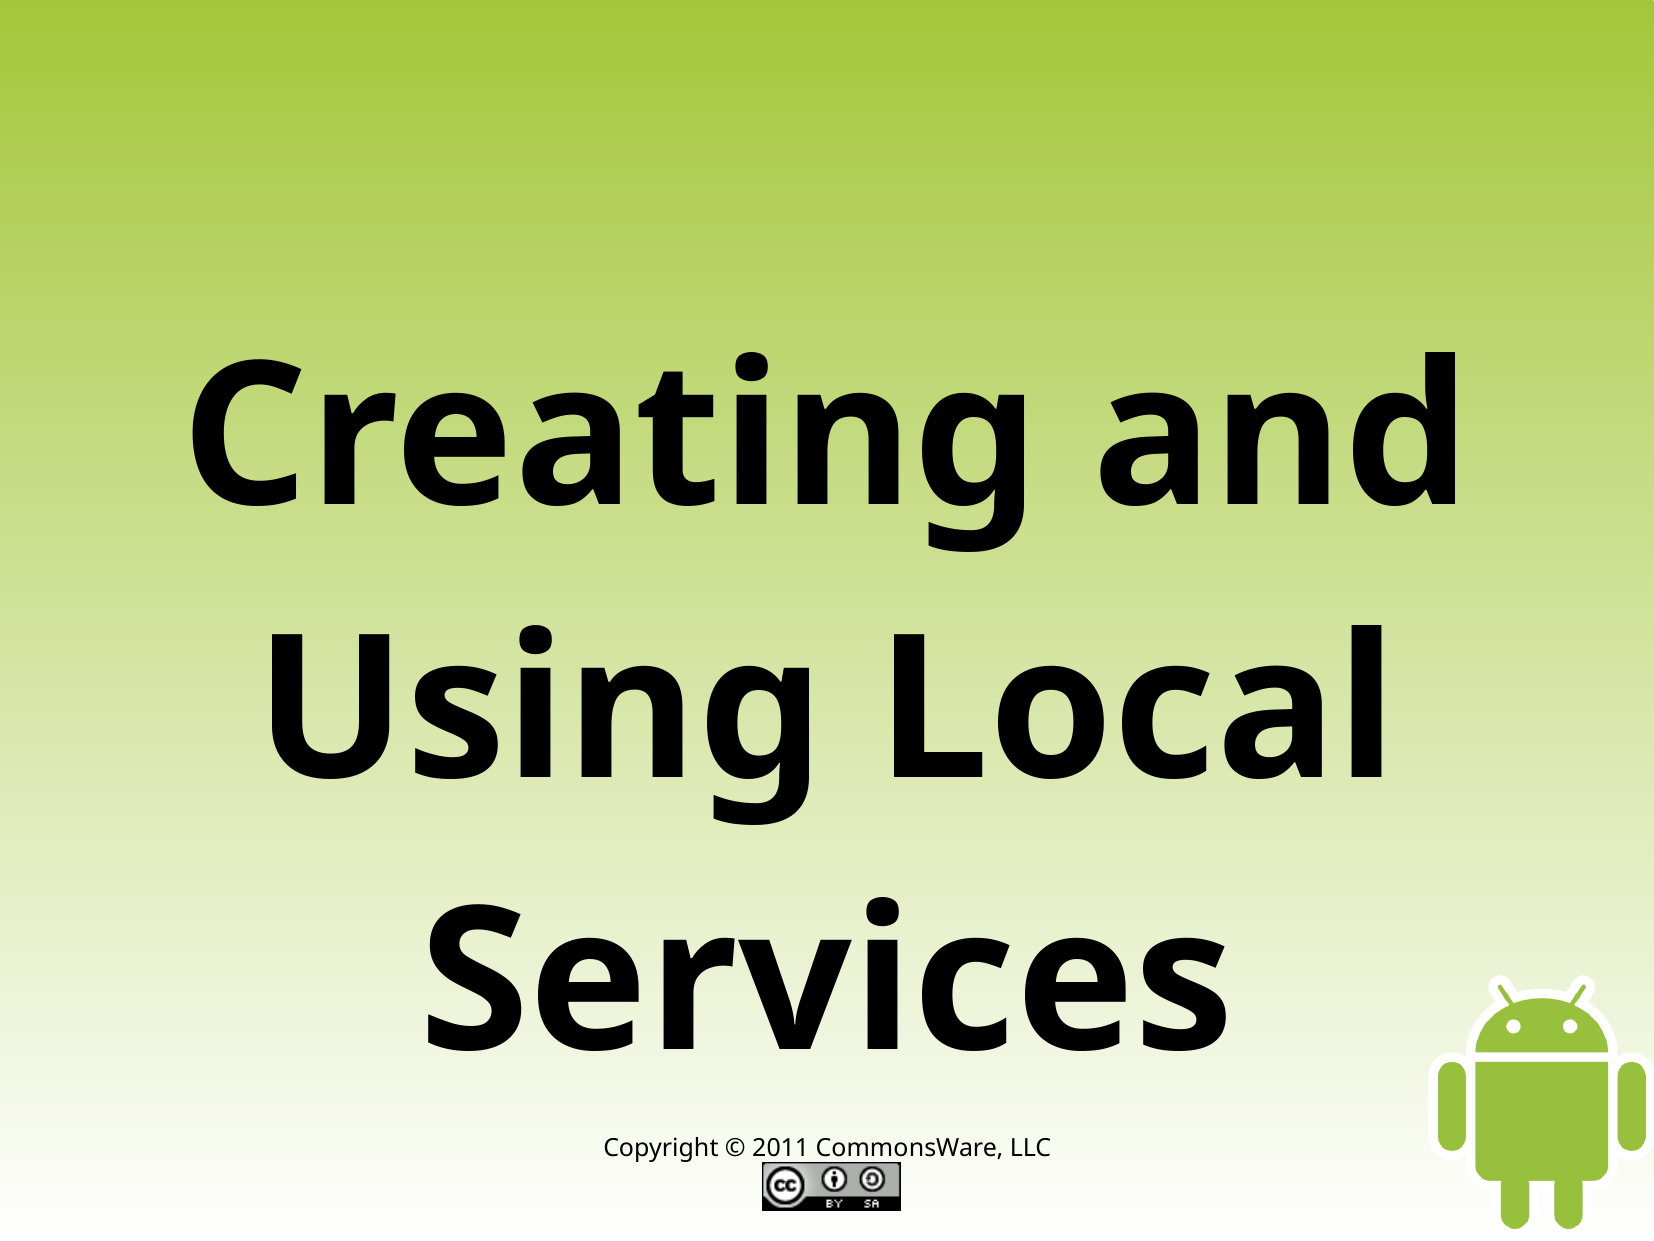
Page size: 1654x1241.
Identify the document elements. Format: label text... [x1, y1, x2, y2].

text_box Creating and Using Local Services [82, 290, 1571, 1109]
picture [1428, 975, 1654, 1238]
picture [762, 1162, 901, 1211]
